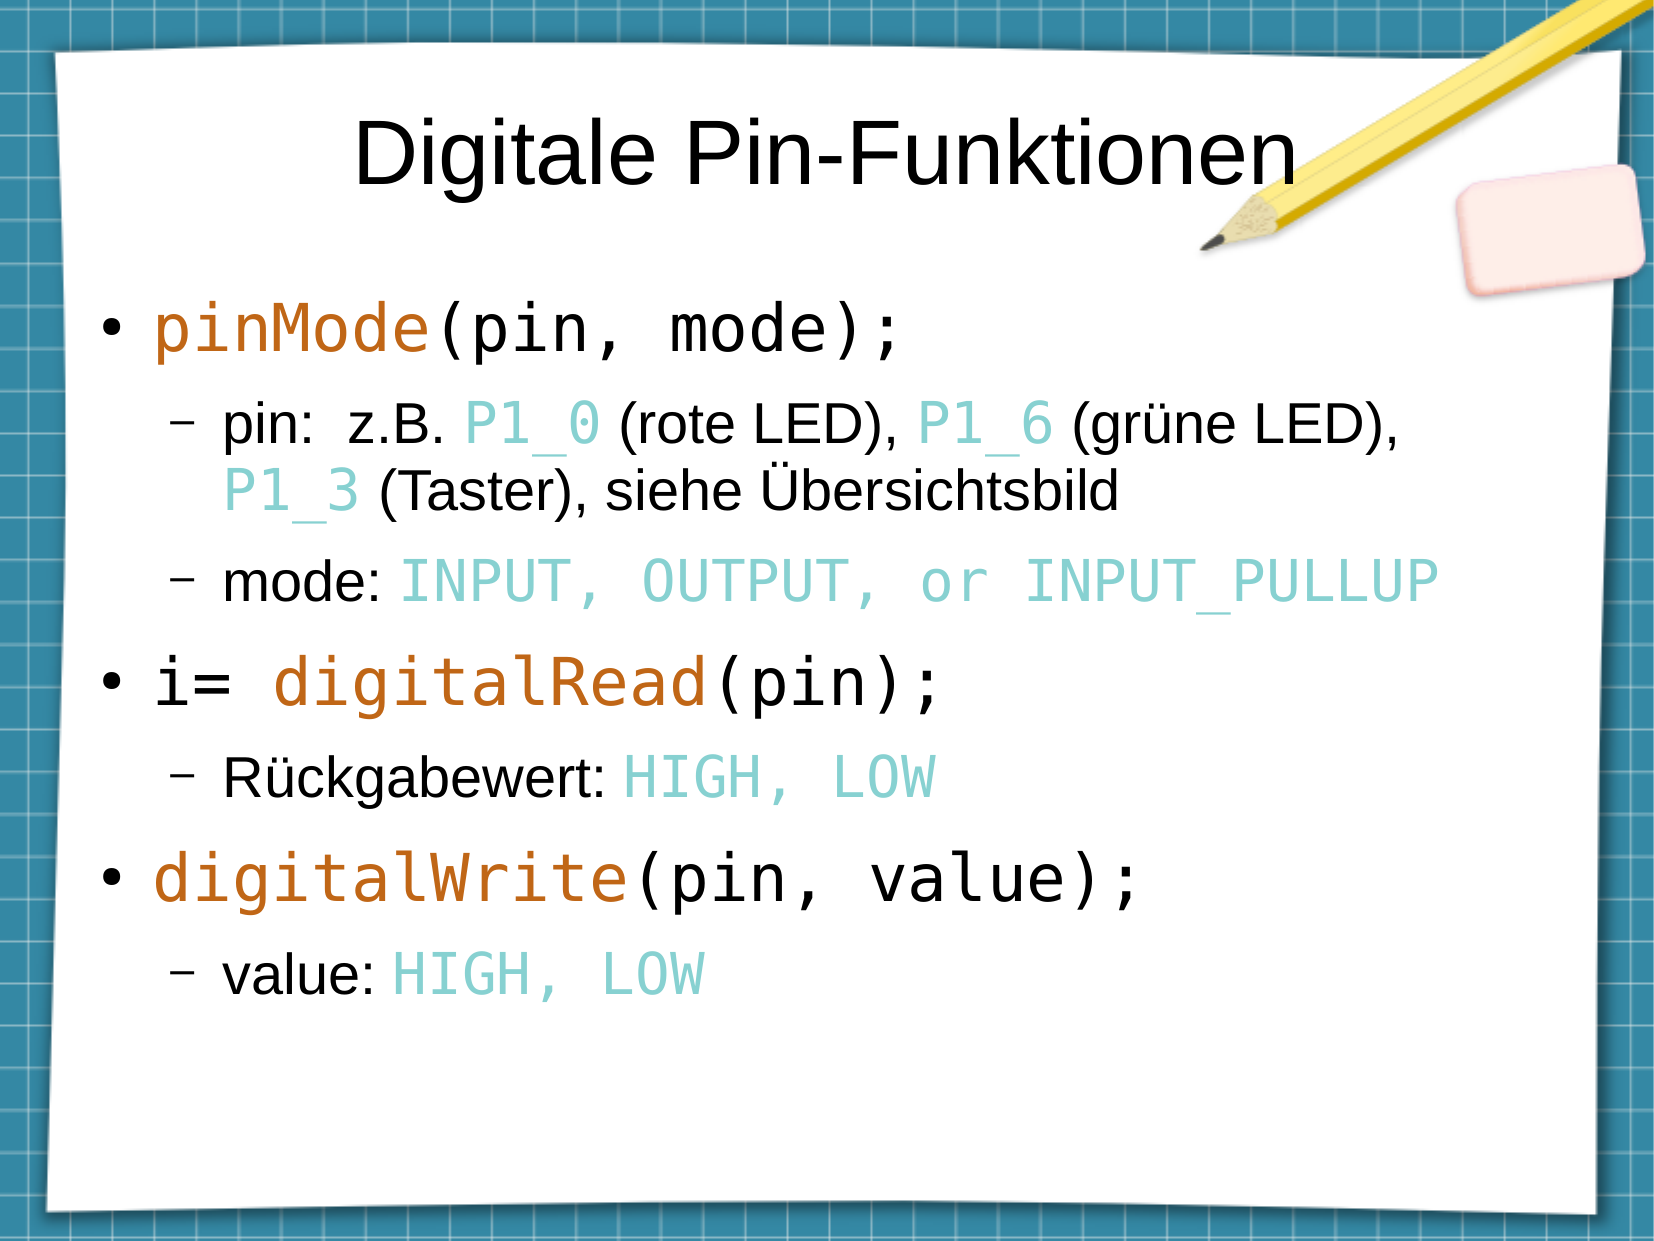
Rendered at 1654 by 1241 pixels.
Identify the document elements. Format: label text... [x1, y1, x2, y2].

title Digitale Pin-Funktionen [82, 49, 1571, 257]
picture [0, 0, 1654, 1241]
list pinMode(pin, mode); pin: z.B. P1_0 (rote LED), P1_6 (grüne LED), P1_3 (Taster), siehe Übersichtsbild mode: INPUT, OUTPUT, or INPUT_PULLUP i= digitalRead(pin); Rückgabewert: HIGH, LOW digitalWrite(pin, value); value: HIGH, LOW [82, 290, 1571, 1010]
